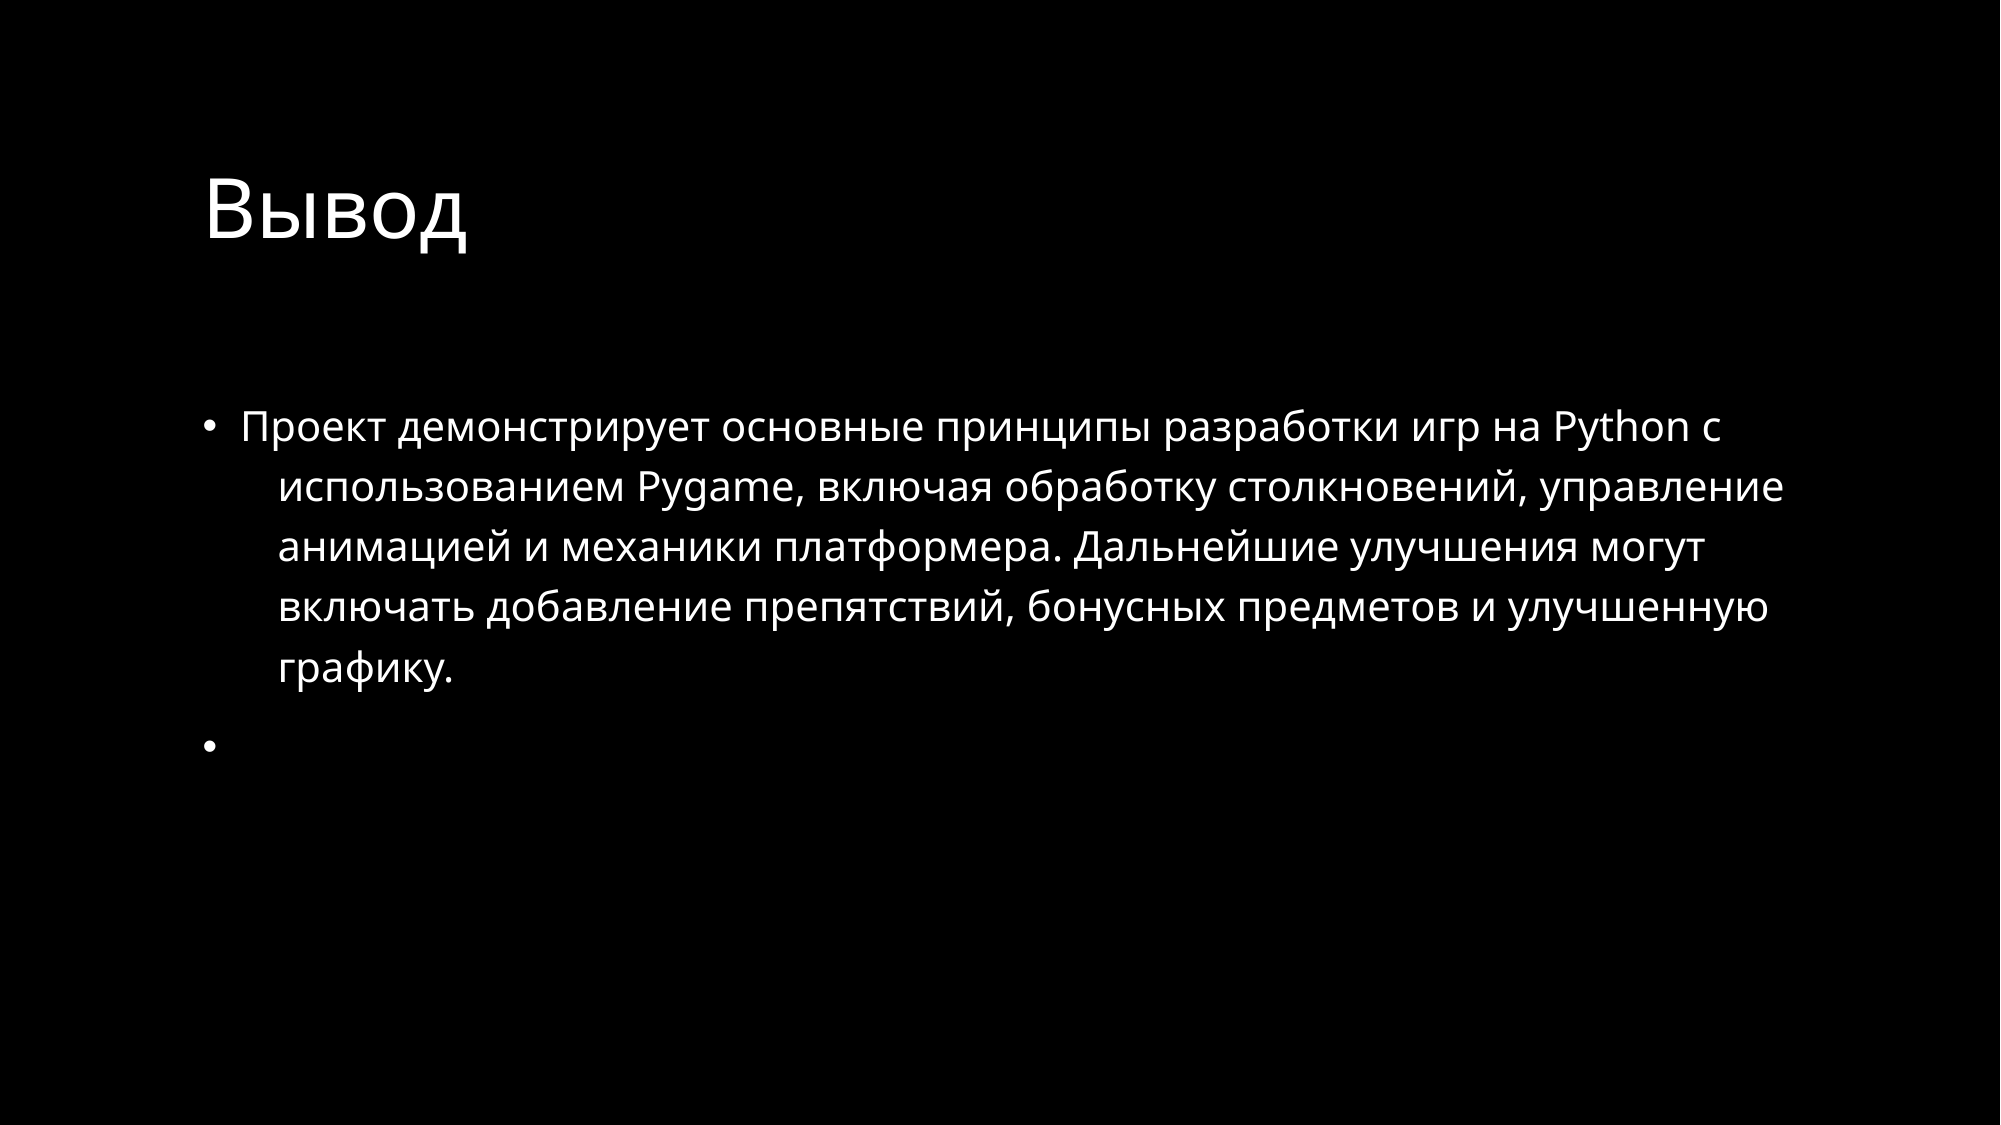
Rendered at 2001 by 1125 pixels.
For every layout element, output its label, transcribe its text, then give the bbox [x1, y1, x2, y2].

title Вывод [187, 143, 1813, 367]
list Проект демонстрирует основные принципы разработки игр на Python с использованием Pygame, включая обработку столкновений, управление анимацией и механики платформера. Дальнейшие улучшения могут включать добавление препятствий, бонусных предметов и улучшенную графику. [187, 382, 1813, 968]
